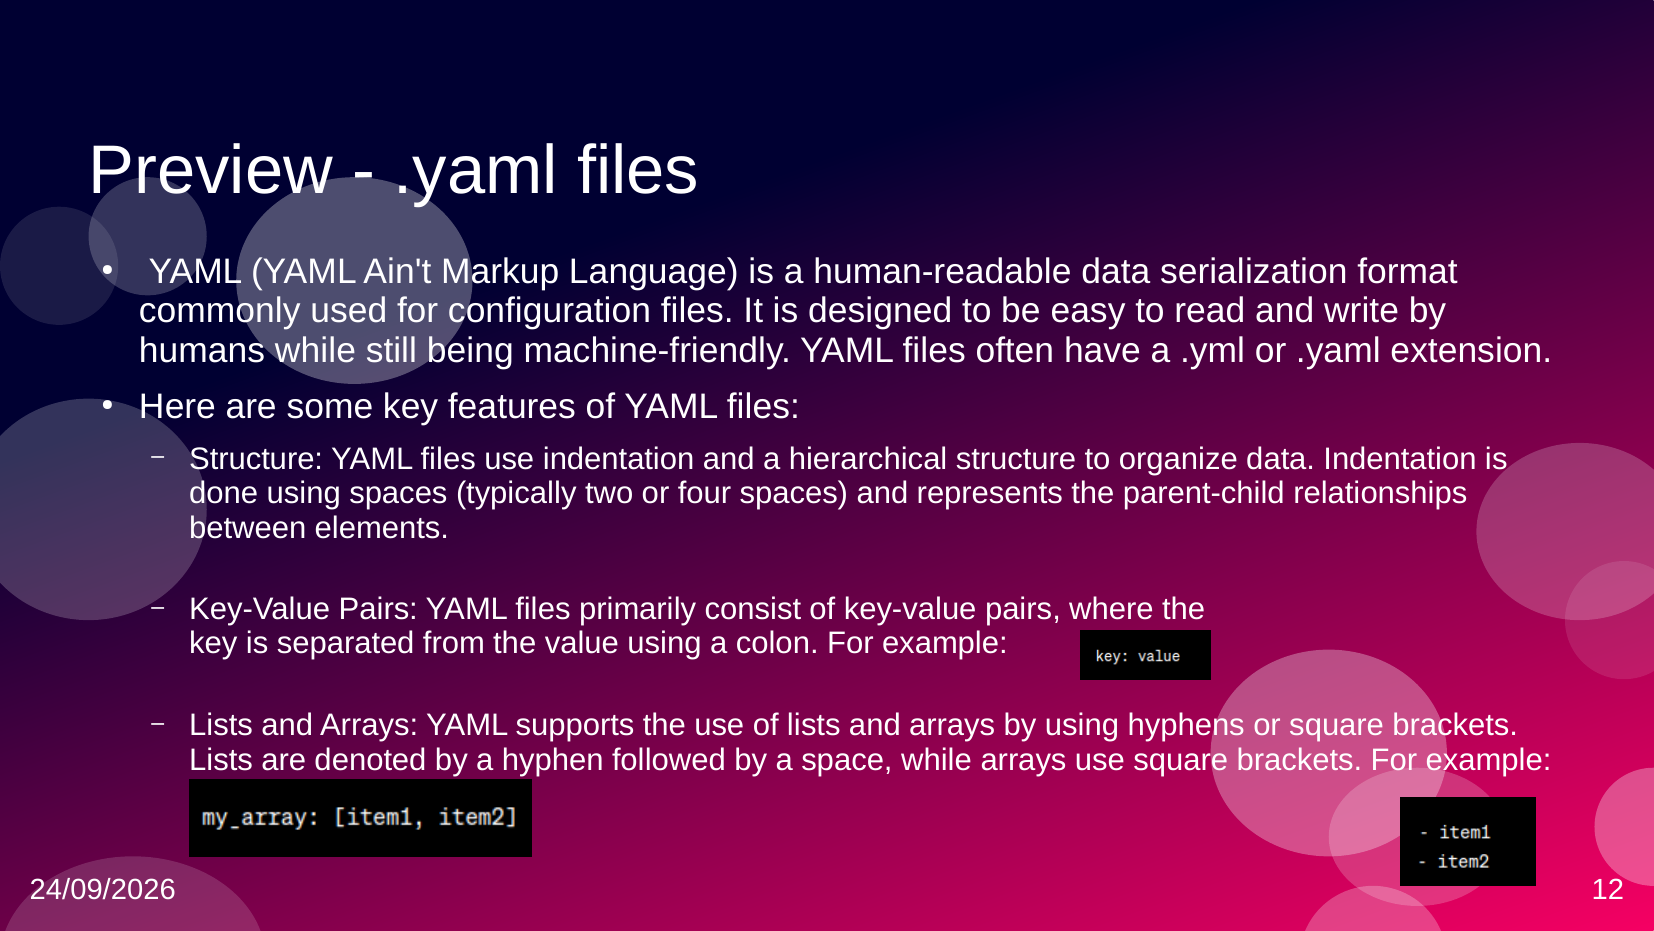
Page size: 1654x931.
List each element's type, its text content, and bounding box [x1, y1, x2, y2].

picture [1400, 797, 1536, 886]
list YAML (YAML Ain't Markup Language) is a human-readable data serialization format commonly used for configuration files. It is designed to be easy to read and write by humans while still being machine-friendly. YAML files often have a .yml or .yaml extension. Here are some key features of YAML files: Structure: YAML files use indentation and a hierarchical structure to organize data. Indentation is done using spaces (typically two or four spaces) and represents the parent-child relationships between elements. Key-Value Pairs: YAML files primarily consist of key-value pairs, where the key is separated from the value using a colon. For example: Lists and Arrays: YAML supports the use of lists and arrays by using hyphens or square brackets. Lists are denoted by a hyphen followed by a space, while arrays use square brackets. For example: [88, 250, 1565, 827]
picture [1080, 630, 1211, 680]
picture [189, 779, 532, 857]
title Preview - .yaml files [88, 88, 1565, 250]
